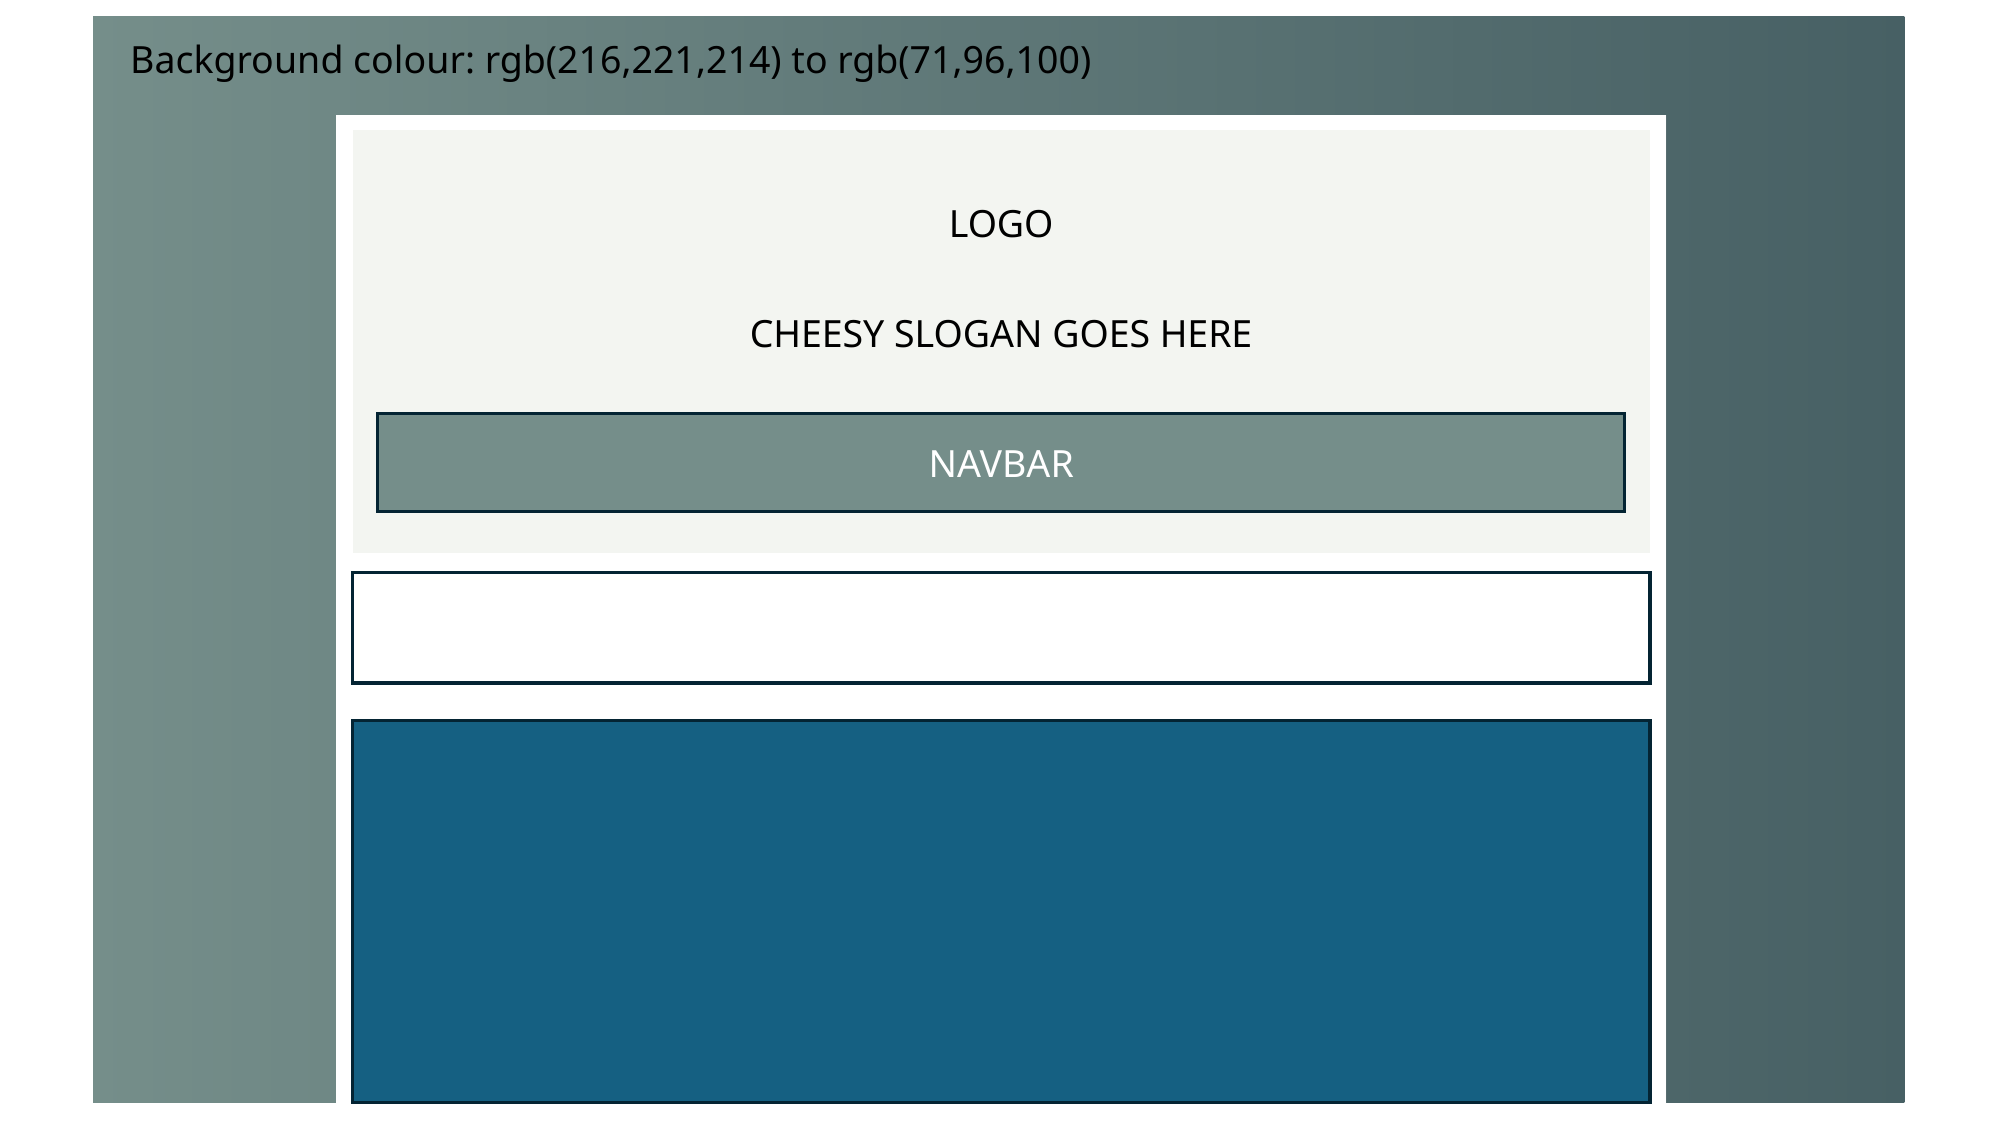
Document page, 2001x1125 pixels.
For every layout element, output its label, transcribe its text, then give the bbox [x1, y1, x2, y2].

text_box NAVBAR [378, 414, 1624, 511]
text_box [93, 17, 1904, 1103]
text_box CHEESY SLOGAN GOES HERE [557, 271, 1445, 394]
text_box Background colour: rgb(216,221,214) to rgb(71,96,100) [115, 28, 1149, 90]
text_box LOGO [837, 165, 1165, 271]
